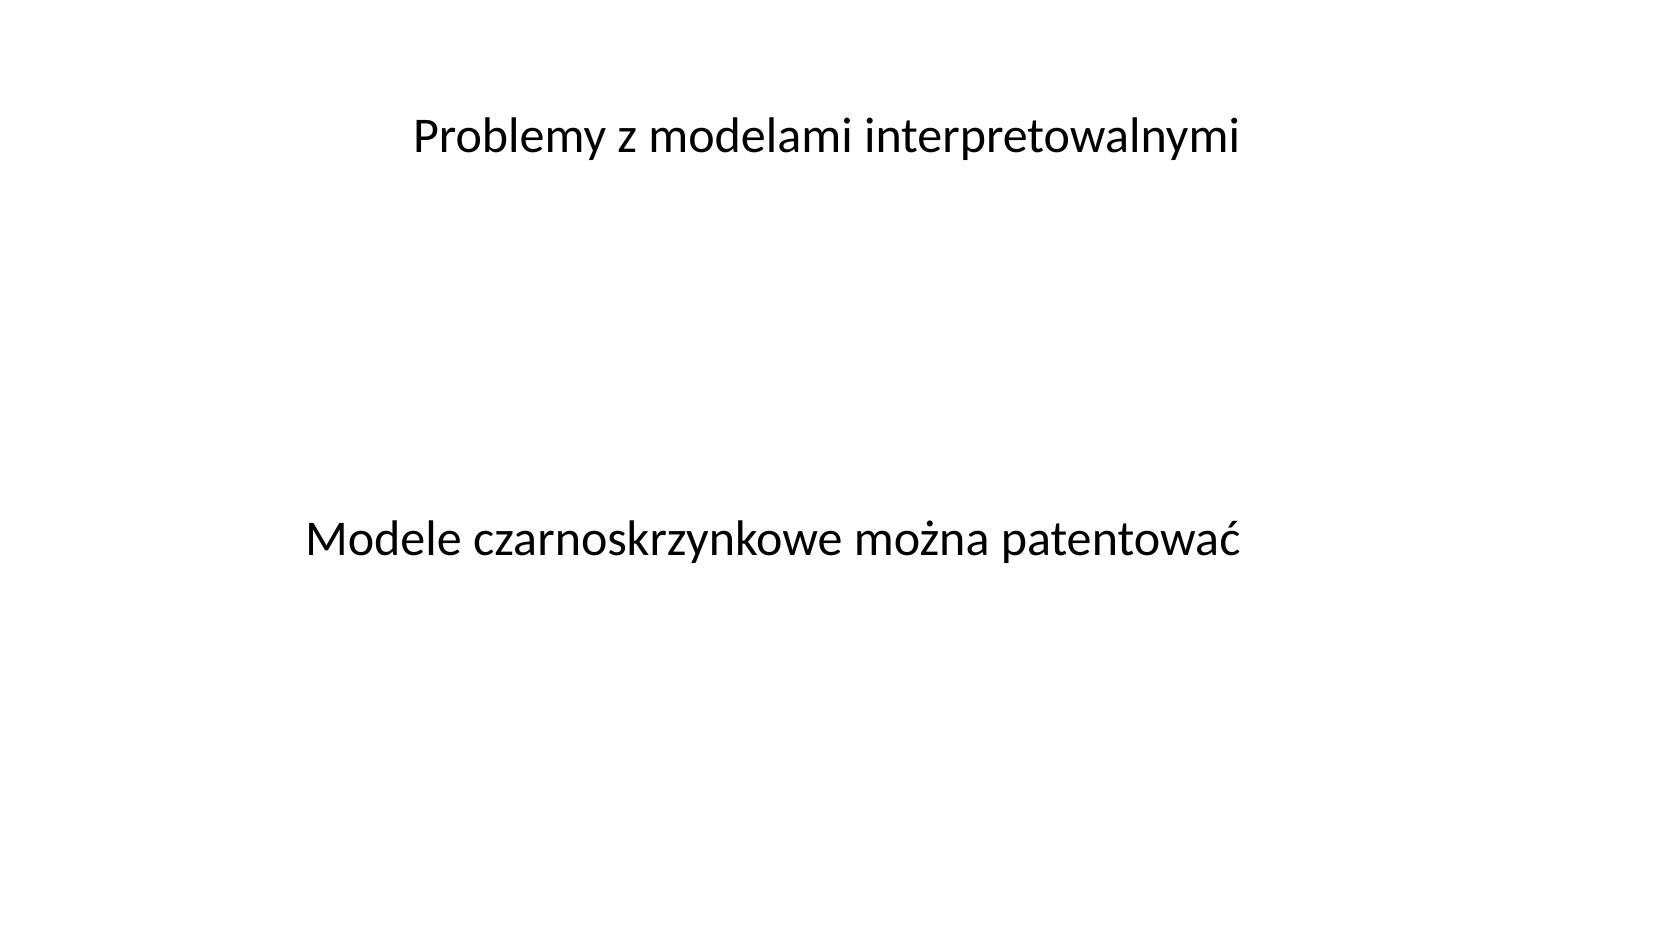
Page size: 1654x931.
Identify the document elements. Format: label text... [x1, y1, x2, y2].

text_box Problemy z modelami interpretowalnymi [311, 95, 1343, 353]
text_box Modele czarnoskrzynkowe można patentować [290, 498, 1471, 574]
